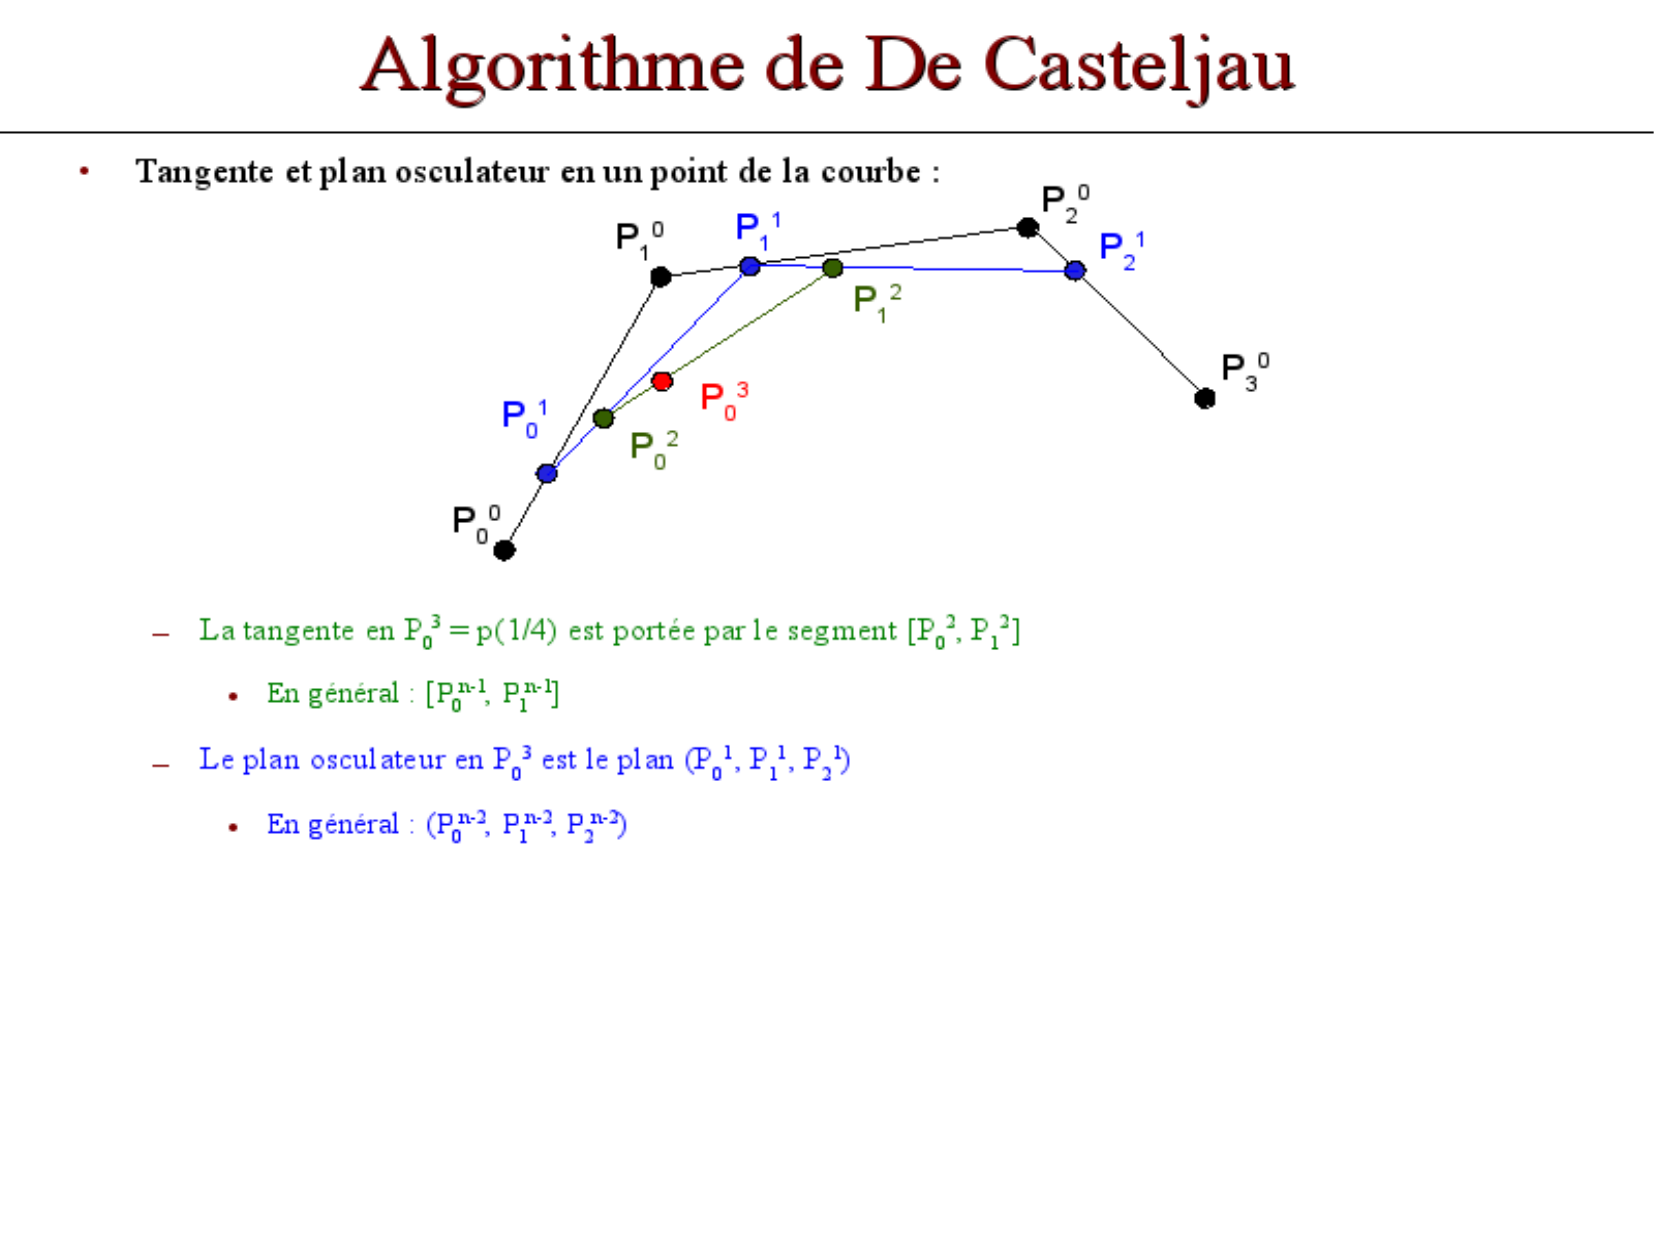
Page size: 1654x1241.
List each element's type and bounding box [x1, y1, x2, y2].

picture [0, 0, 1654, 939]
